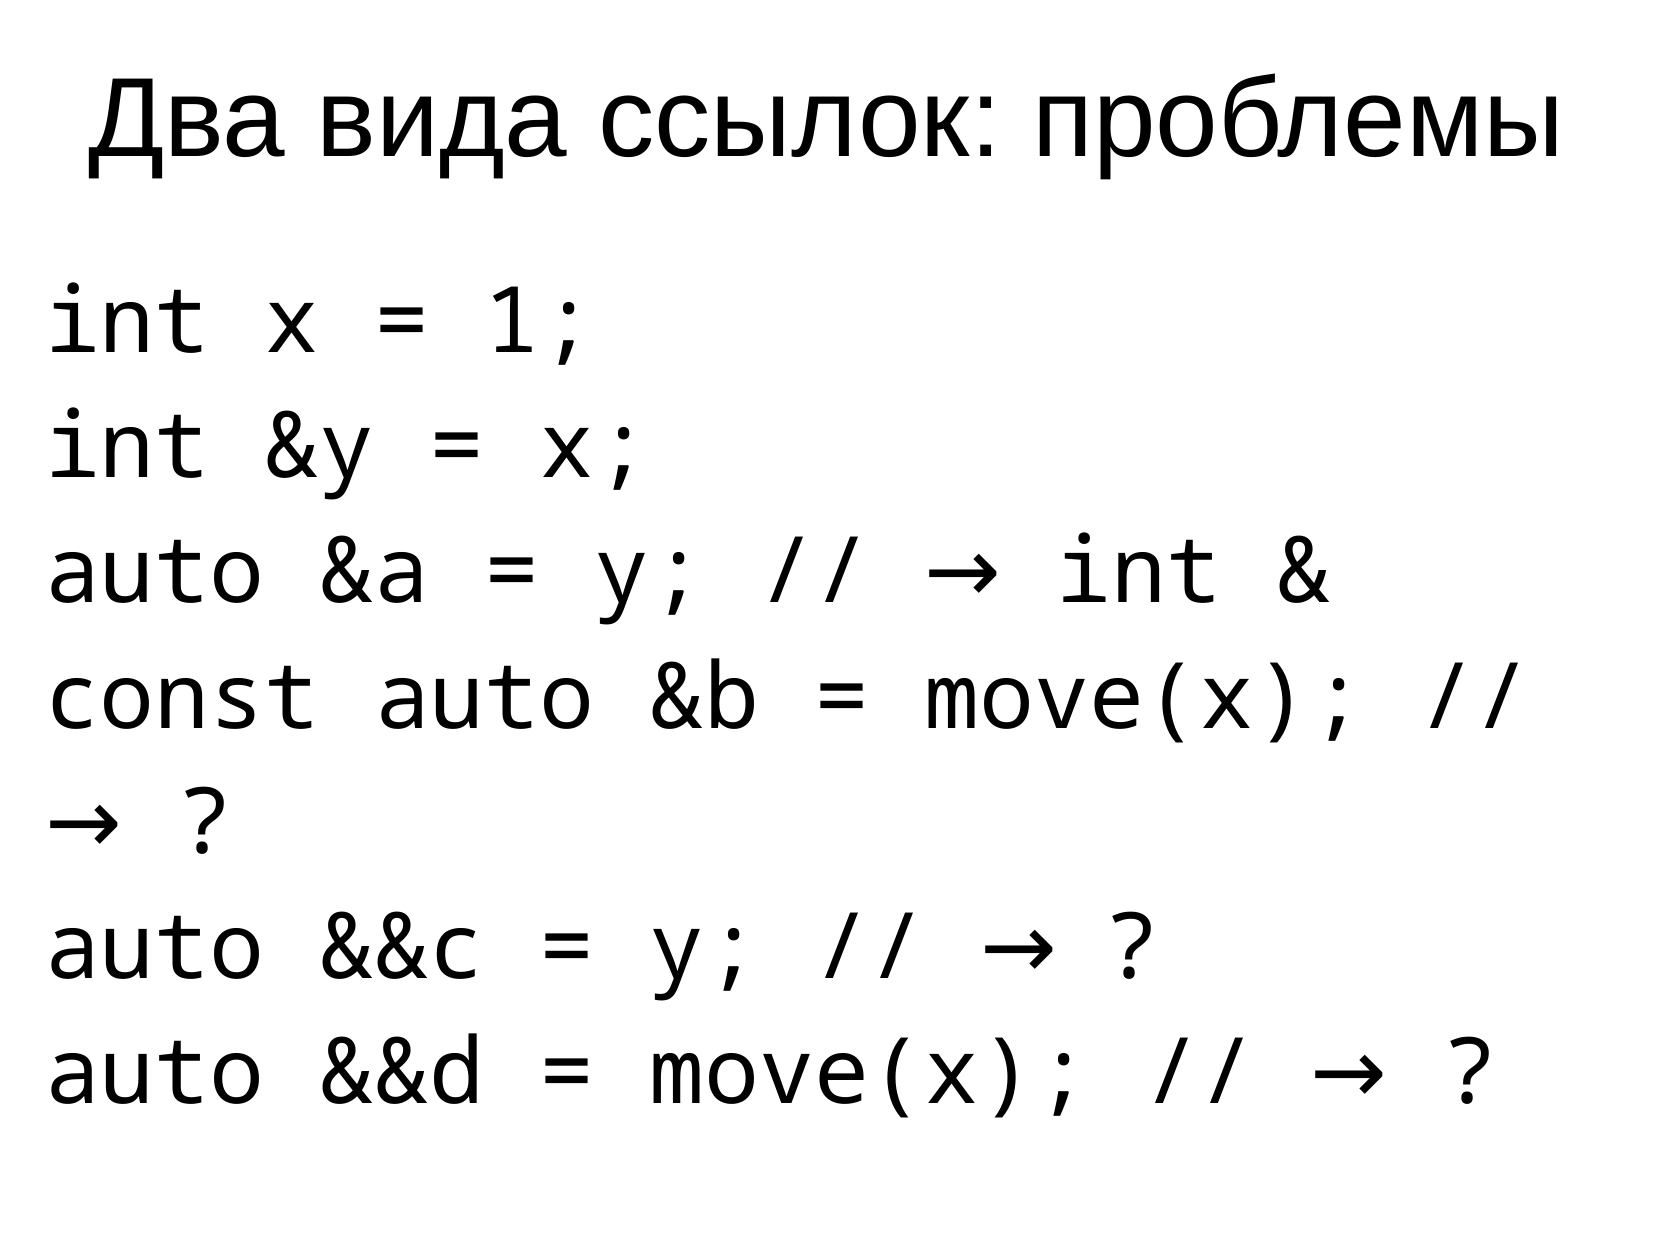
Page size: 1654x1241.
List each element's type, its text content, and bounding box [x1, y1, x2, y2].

title Два вида ссылок: проблемы [82, 13, 1571, 222]
list int x = 1; int &y = x; auto &a = y; // → int & const auto &b = move(x); // → ? auto &&c = y; // → ? auto &&d = move(x); // → ? [45, 255, 1583, 1186]
